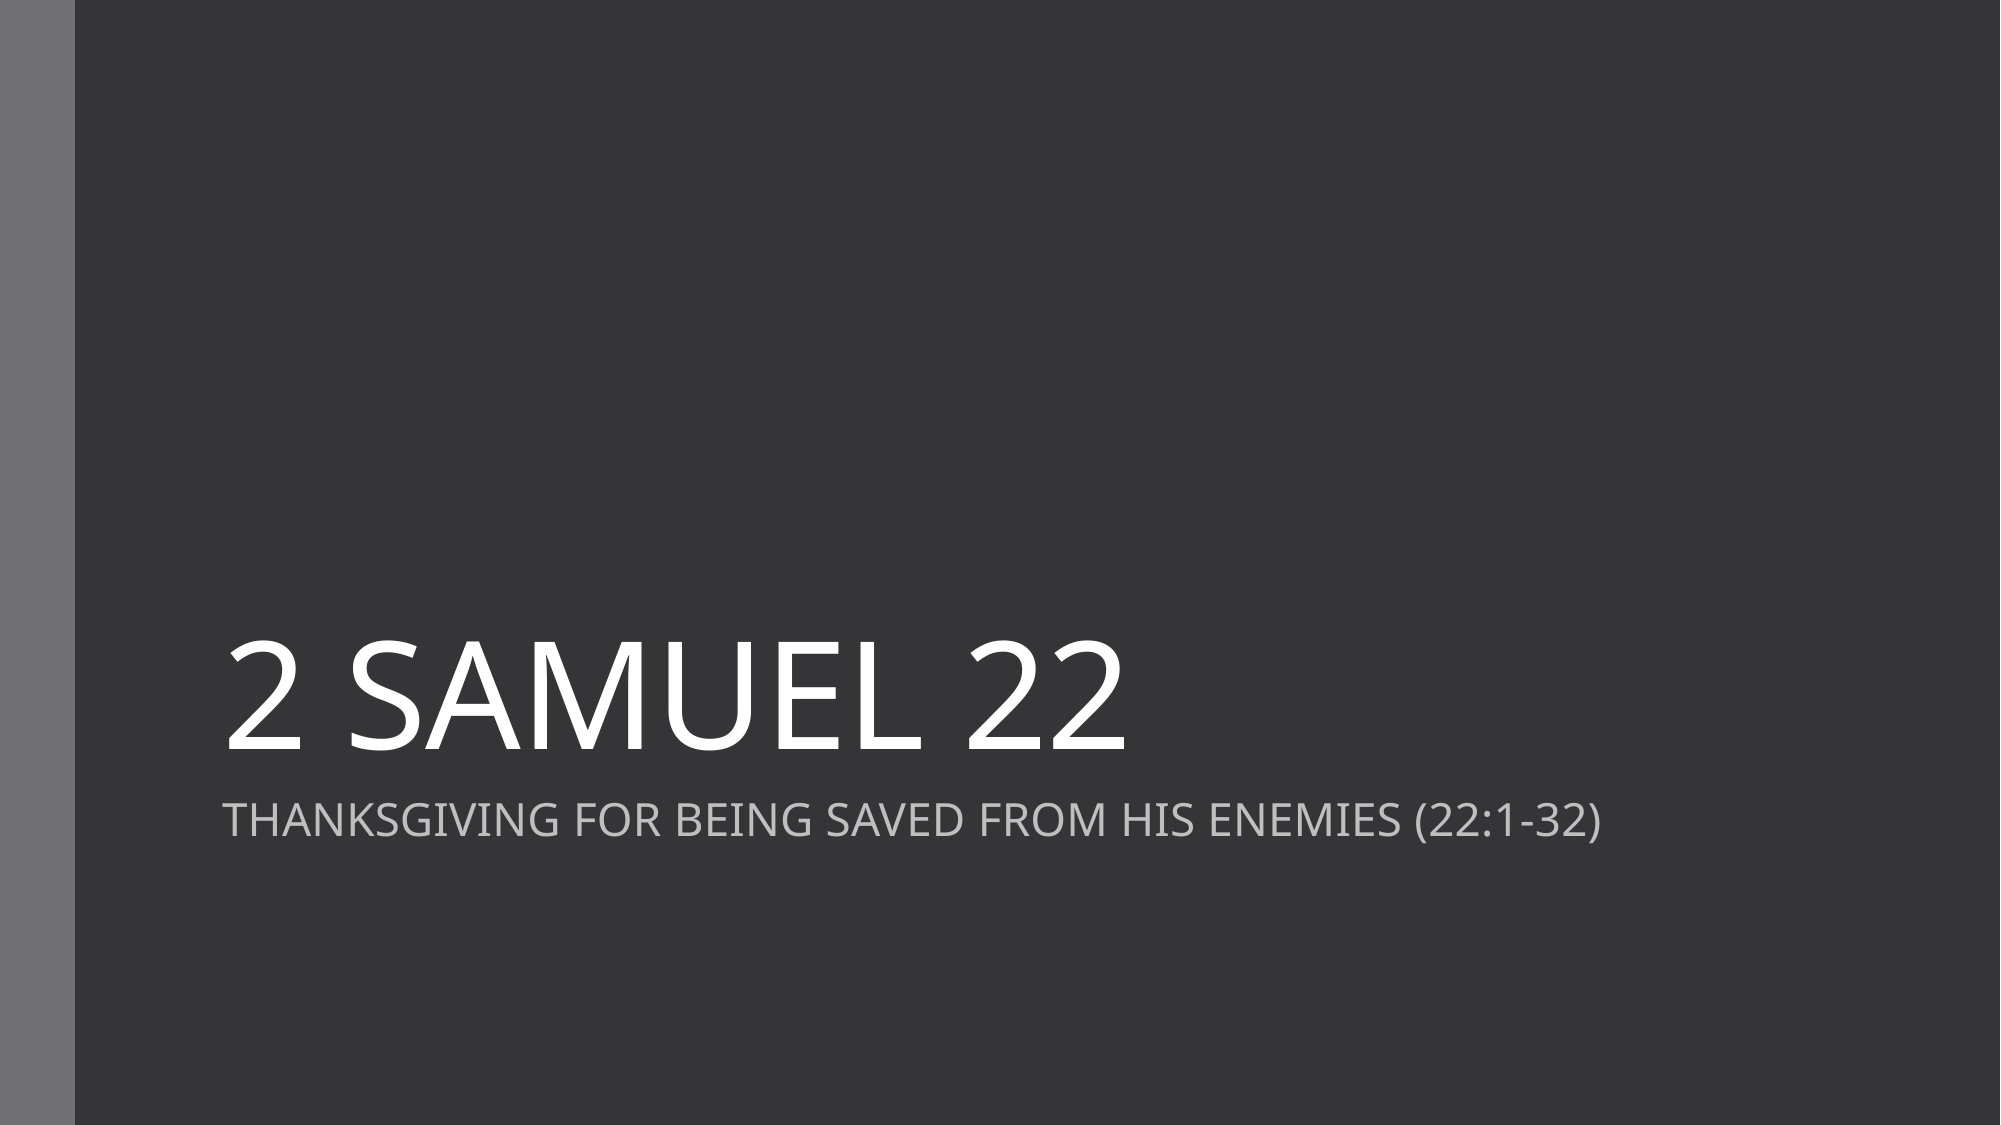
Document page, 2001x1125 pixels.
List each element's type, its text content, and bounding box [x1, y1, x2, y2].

title 2 SAMUEL 22 [206, 124, 1752, 787]
subtitle THANKSGIVING FOR BEING SAVED FROM HIS ENEMIES (22:1-32) [206, 787, 1752, 1066]
